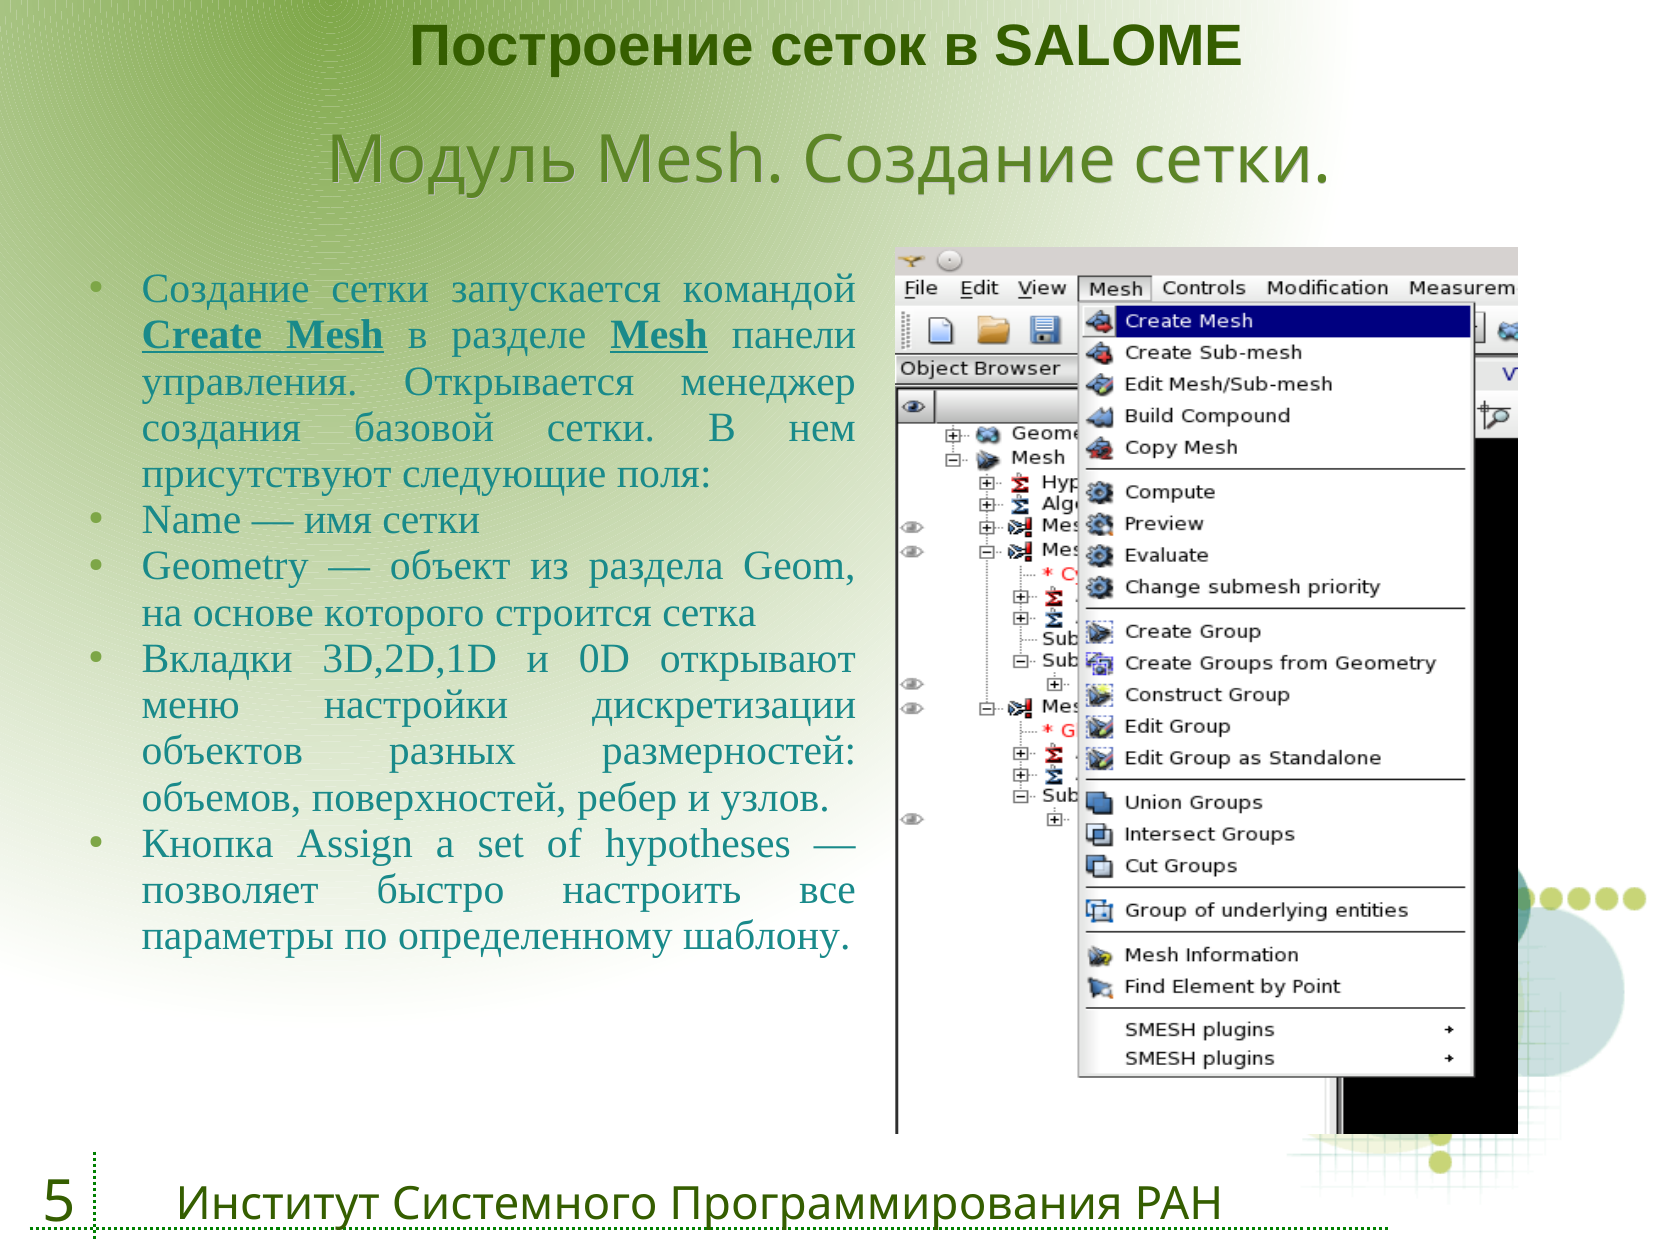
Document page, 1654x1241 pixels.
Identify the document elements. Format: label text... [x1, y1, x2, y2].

list Создание сетки запускается командой Create Mesh в разделе Mesh панели управления. Открывается менеджер создания базовой сетки. В нем присутствуют следующие поля: Name — имя сетки Geometry — объект из раздела Geom, на основе которого строится сетка Вкладки 3D,2D,1D и 0D открывают меню настройки дискретизации объектов разных размерностей: объемов, поверхностей, ребер и узлов. Кнопка Assign a set of hypotheses — позволяет быстро настроить все параметры по определенному шаблону. [70, 265, 857, 1093]
picture [895, 247, 1654, 1211]
title Модуль Mesh. Создание сетки. [5, 106, 1654, 207]
